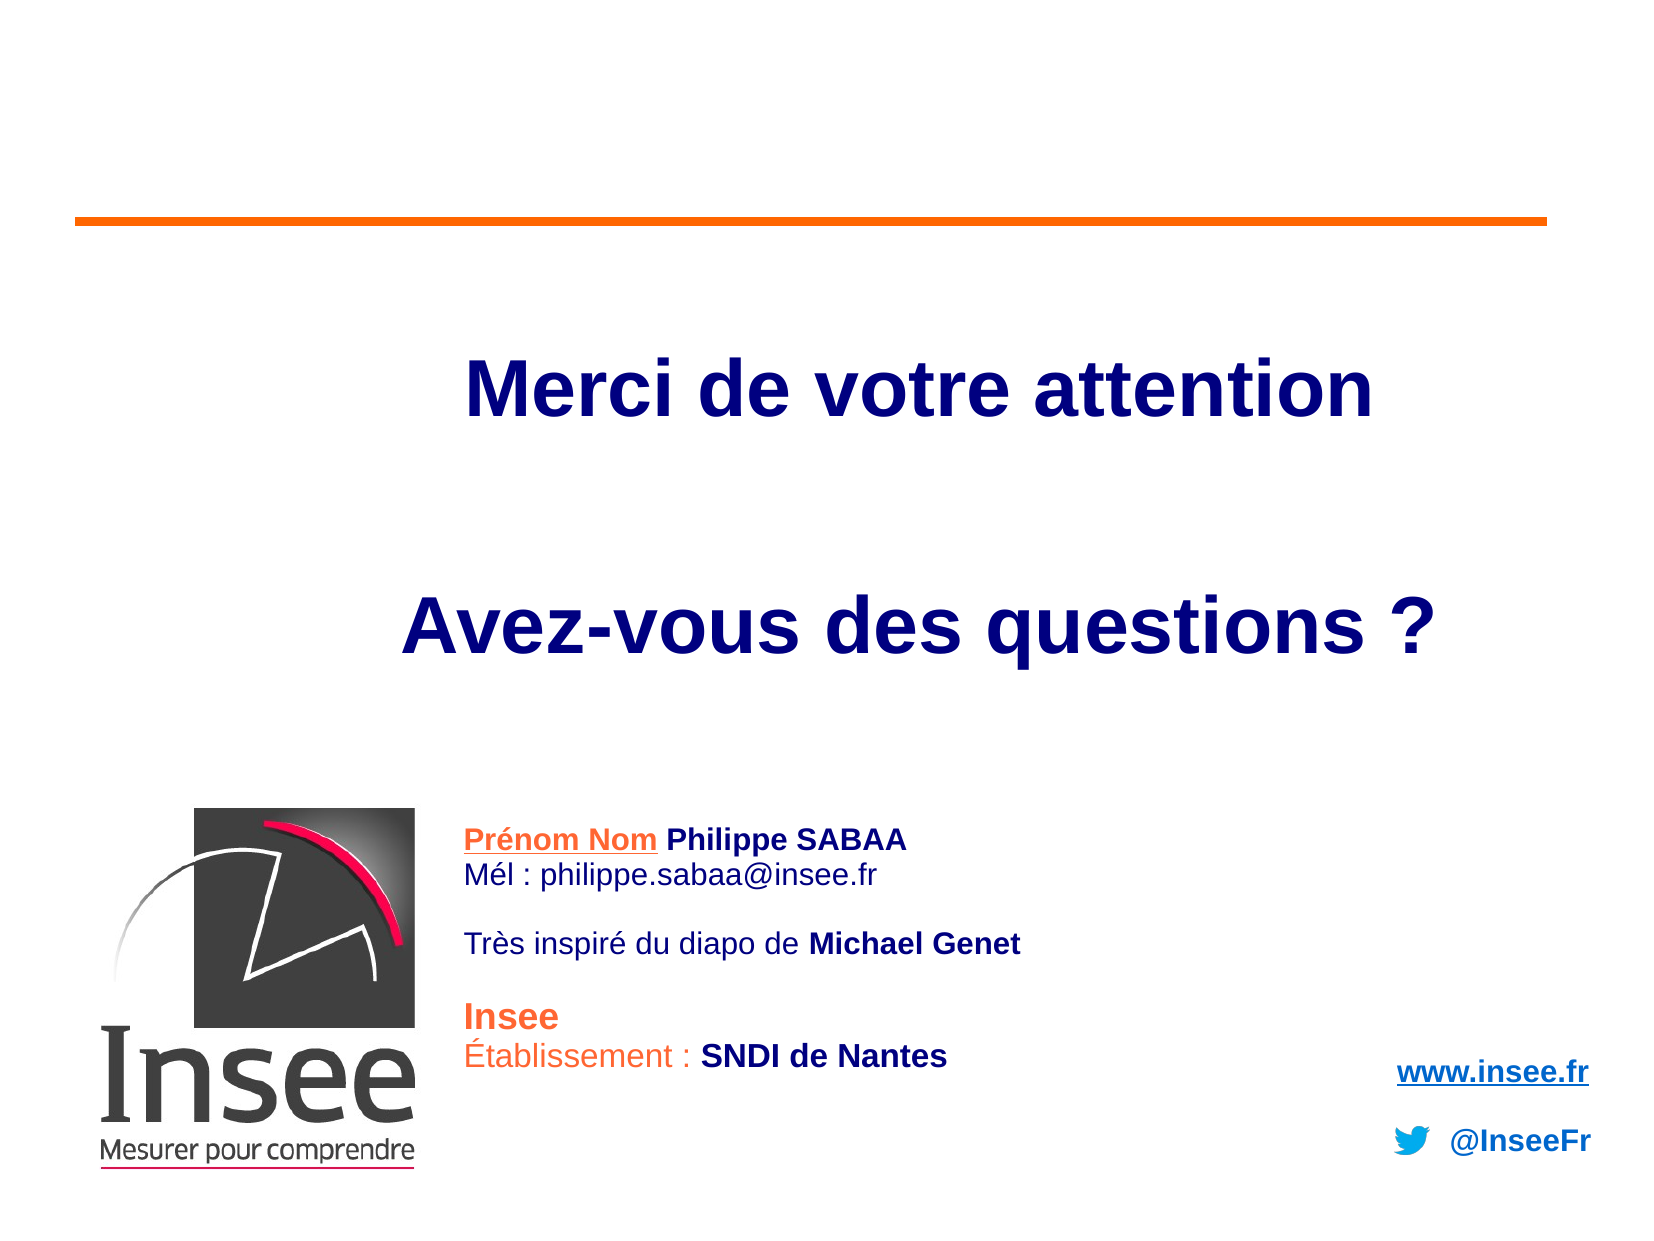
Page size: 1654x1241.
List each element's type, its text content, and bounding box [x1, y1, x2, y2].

text_box Prénom Nom Philippe SABAA Mél : philippe.sabaa@insee.fr Très inspiré du diapo de Michael Genet Insee Établissement : SNDI de Nantes [448, 814, 1335, 1187]
list Merci de votre attention Avez-vous des questions ? [271, 343, 1501, 674]
picture [1383, 1111, 1442, 1170]
picture [70, 780, 446, 1195]
